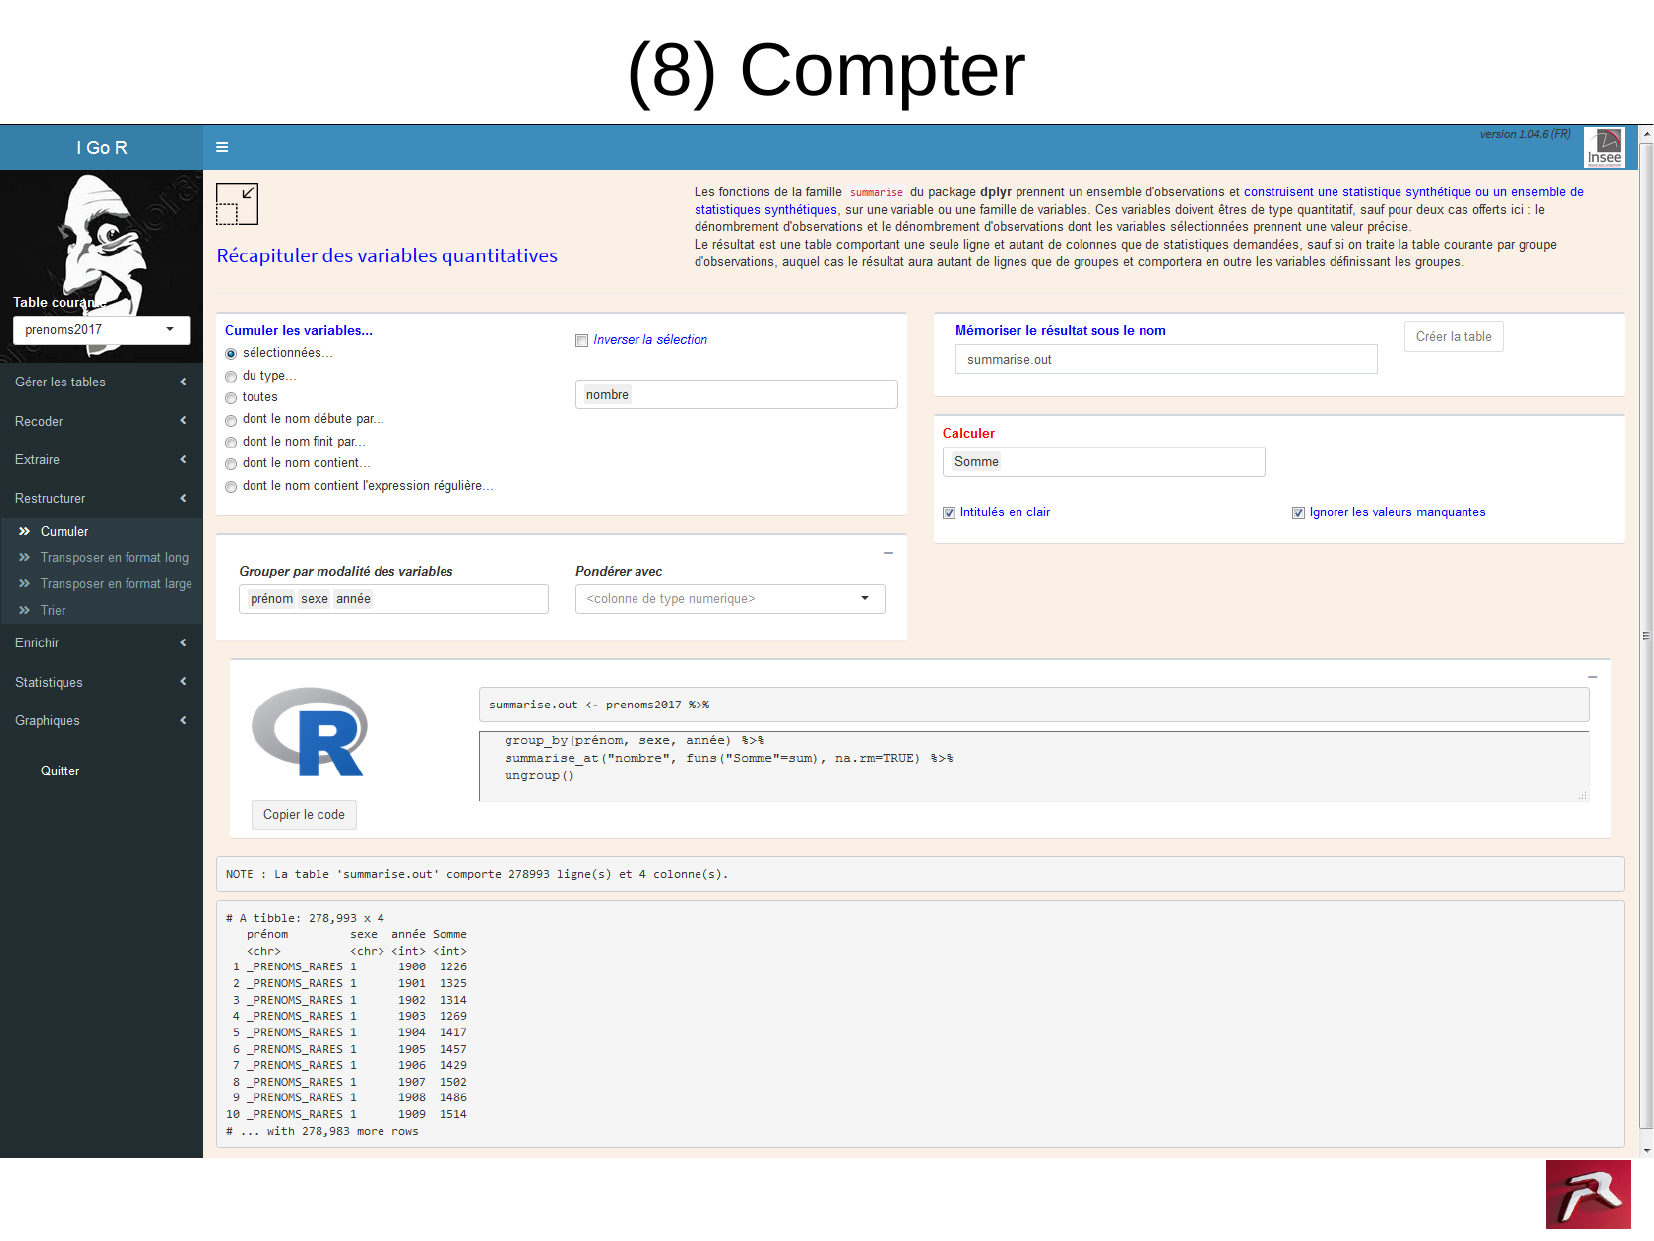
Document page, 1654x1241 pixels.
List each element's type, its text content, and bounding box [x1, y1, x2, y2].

title (8) Compter [82, 27, 1571, 112]
picture [1546, 1160, 1631, 1229]
picture [0, 124, 1654, 1158]
